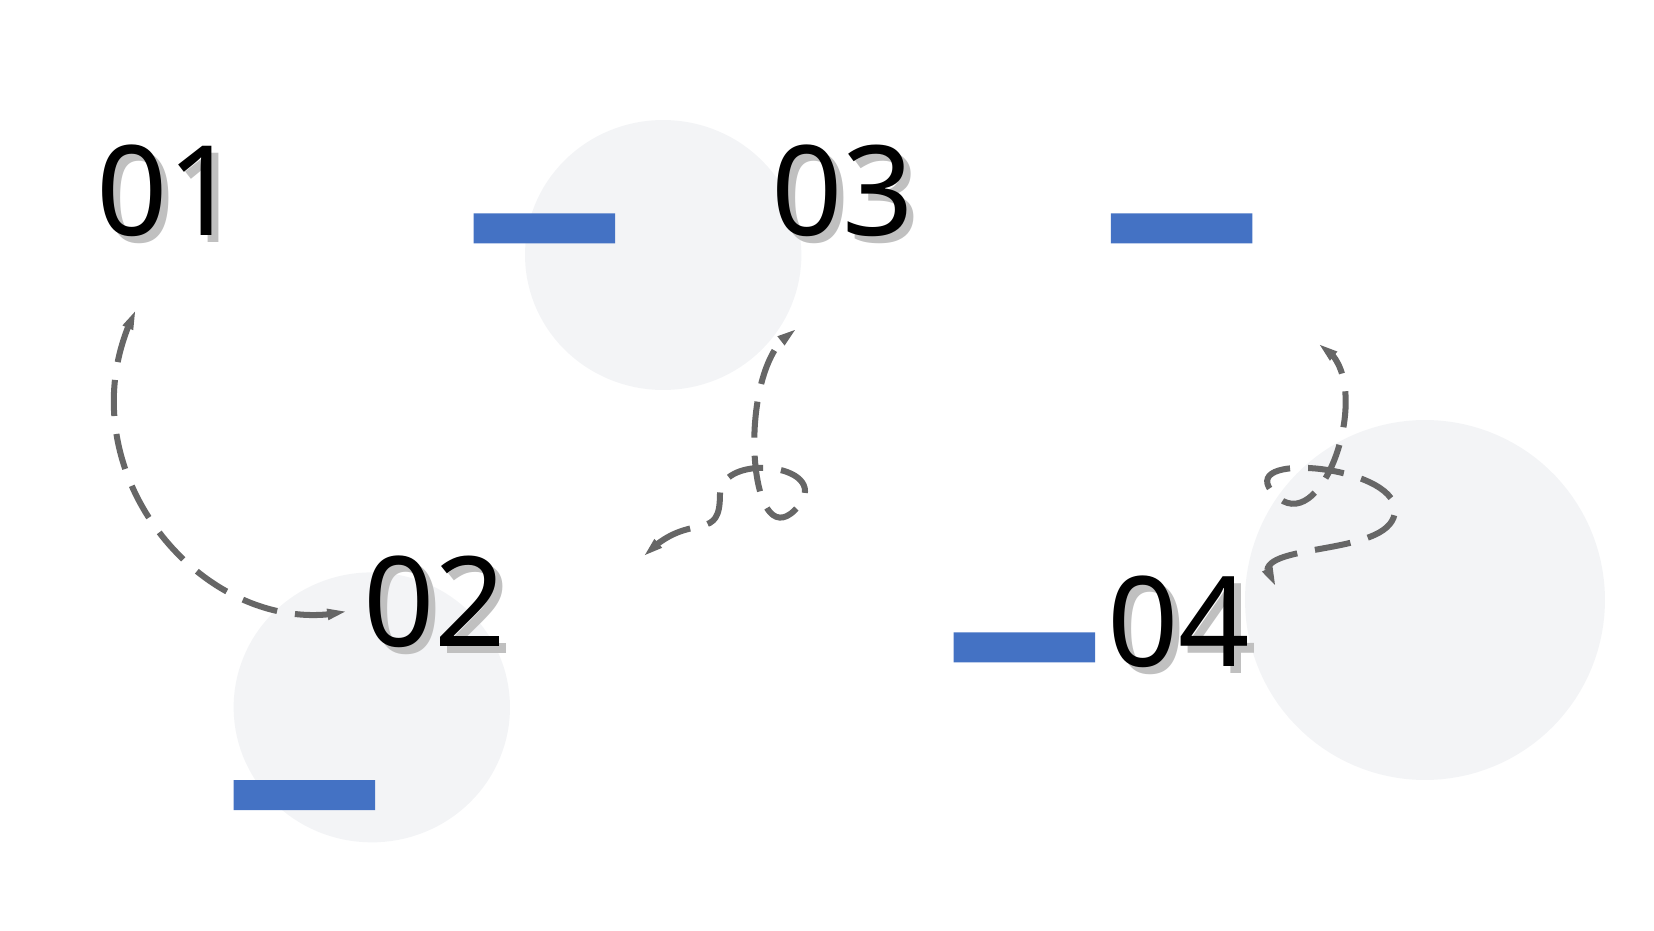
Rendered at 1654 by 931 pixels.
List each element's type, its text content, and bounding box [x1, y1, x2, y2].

text_box 01 [81, 94, 262, 280]
text_box 02 [348, 505, 529, 691]
text_box 03 [756, 94, 937, 280]
text_box 04 [1092, 525, 1273, 711]
